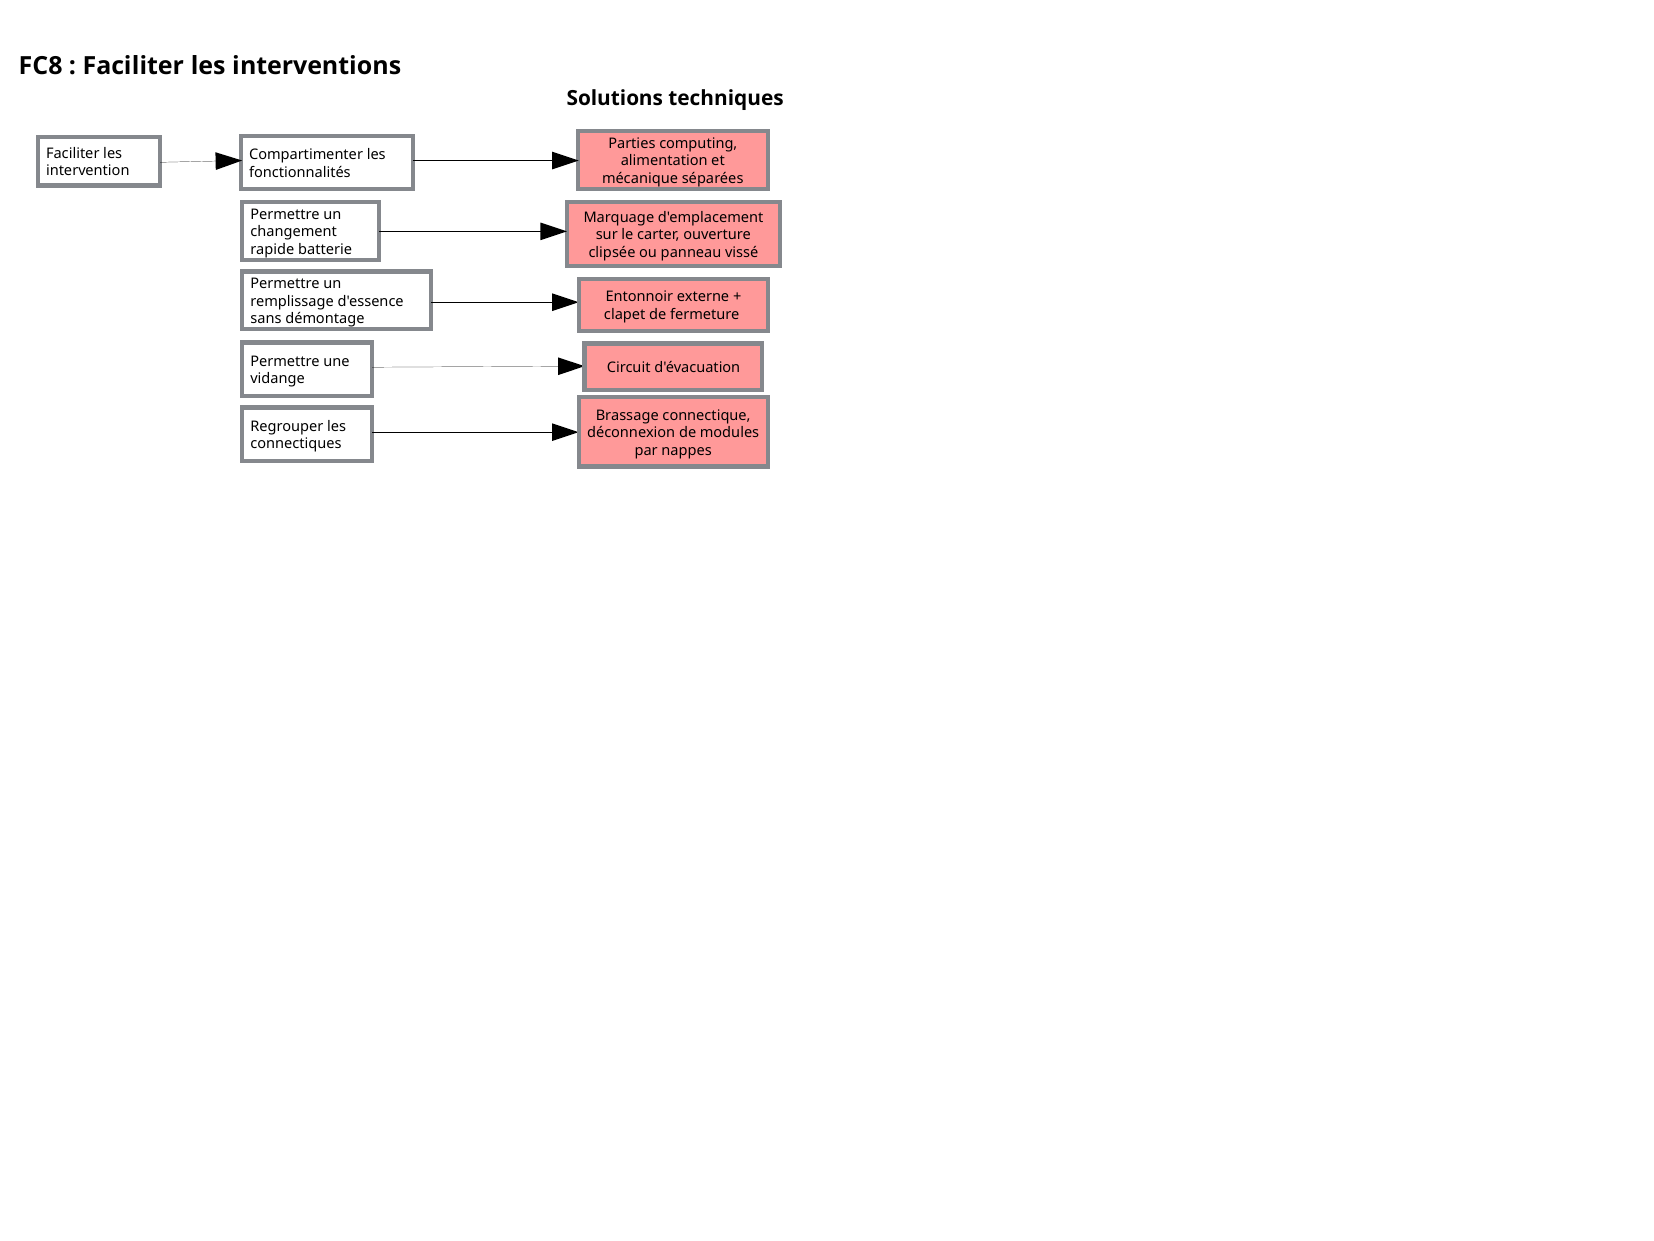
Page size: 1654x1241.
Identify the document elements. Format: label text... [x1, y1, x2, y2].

text_box Brassage connectique, déconnexion de modules par nappes [578, 396, 768, 467]
text_box Permettre un changement rapide batterie [242, 202, 380, 260]
text_box Marquage d'emplacement sur le carter, ouverture clipsée ou panneau vissé [566, 201, 781, 266]
text_box FC8 : Faciliter les interventions [12, 44, 721, 84]
text_box Regrouper les connectiques [242, 407, 372, 461]
text_box Entonnoir externe + clapet de fermeture [578, 278, 769, 331]
text_box Faciliter les intervention [37, 136, 161, 186]
text_box Permettre une vidange [242, 342, 372, 396]
text_box Solutions techniques [560, 64, 827, 131]
text_box Parties computing, alimentation et mécanique séparées [578, 131, 768, 189]
text_box Permettre un remplissage d'essence sans démontage [242, 271, 432, 330]
text_box Compartimenter les fonctionnalités [240, 135, 414, 189]
text_box Circuit d'évacuation [584, 343, 763, 390]
